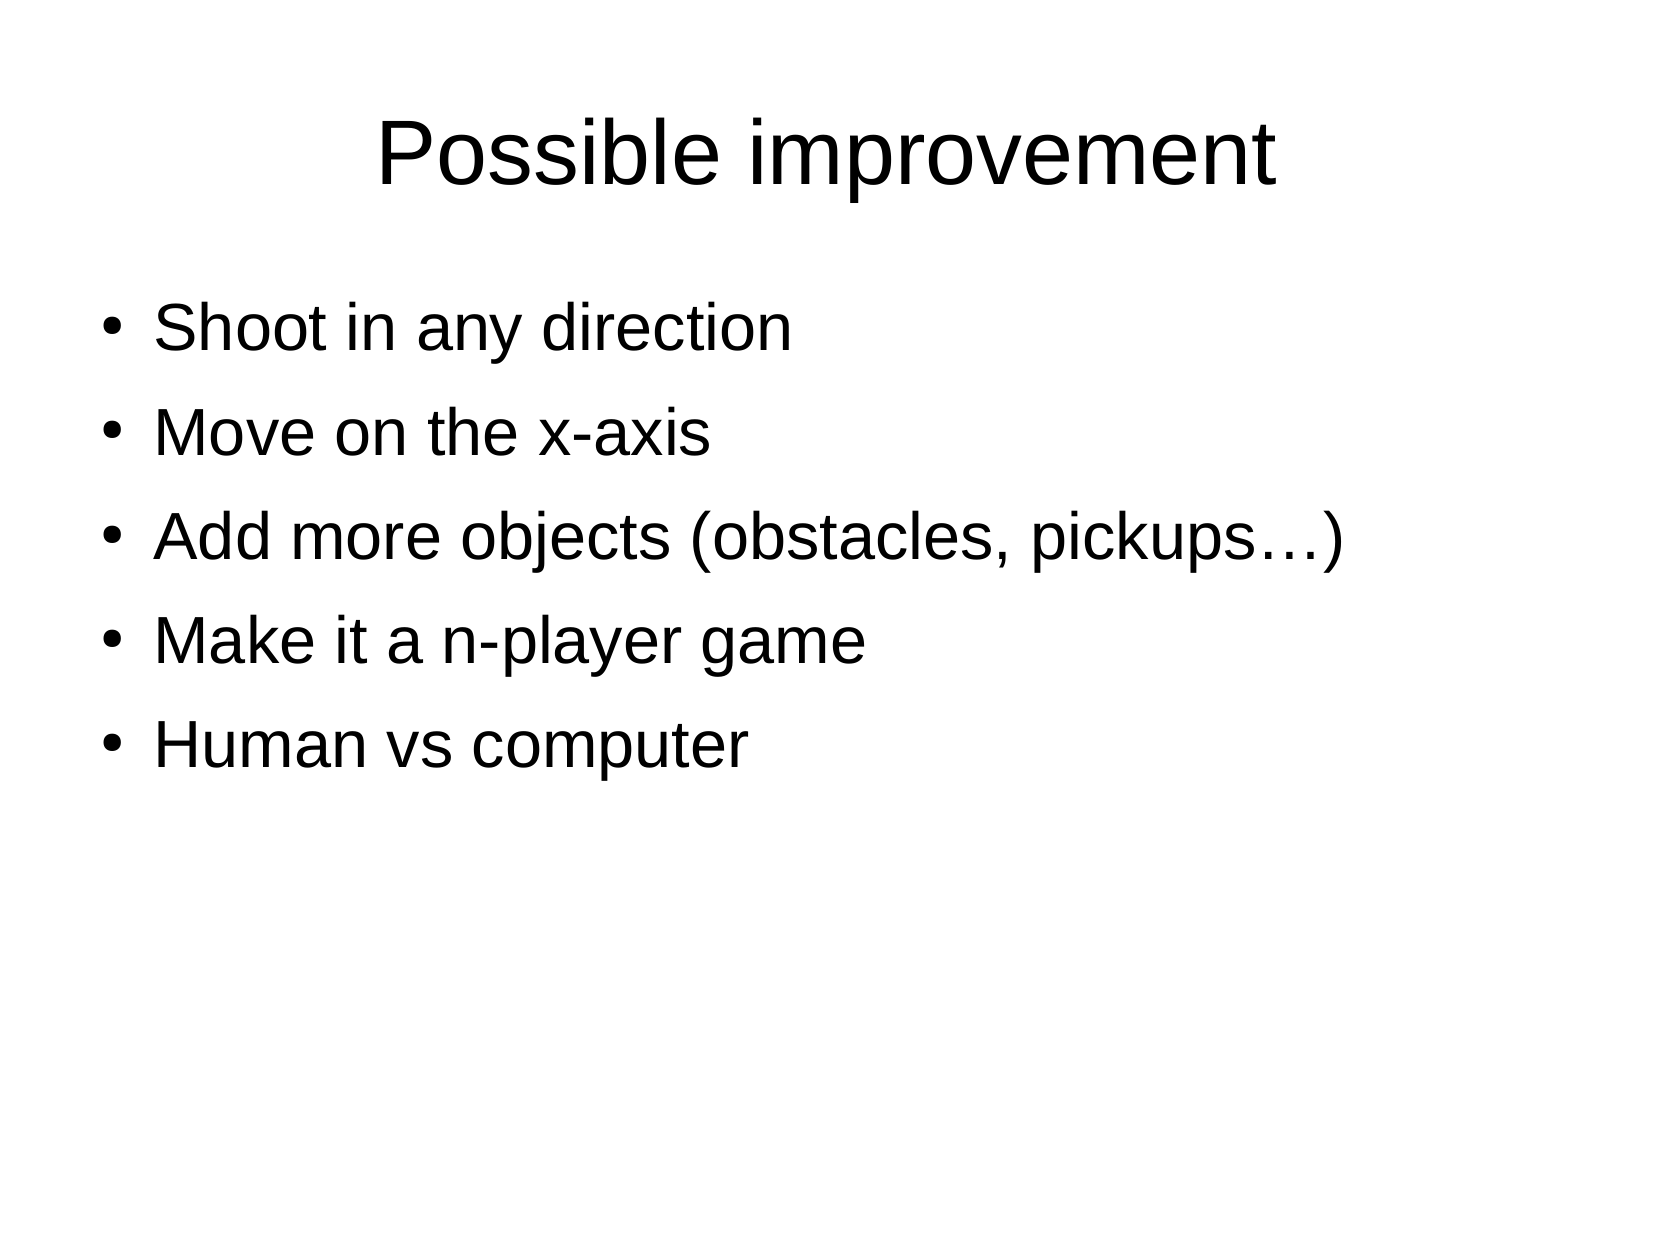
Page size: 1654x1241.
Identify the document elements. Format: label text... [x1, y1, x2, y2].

list Shoot in any direction Move on the x-axis Add more objects (obstacles, pickups…) Make it a n-player game Human vs computer [82, 290, 1571, 1010]
title Possible improvement [82, 49, 1571, 257]
